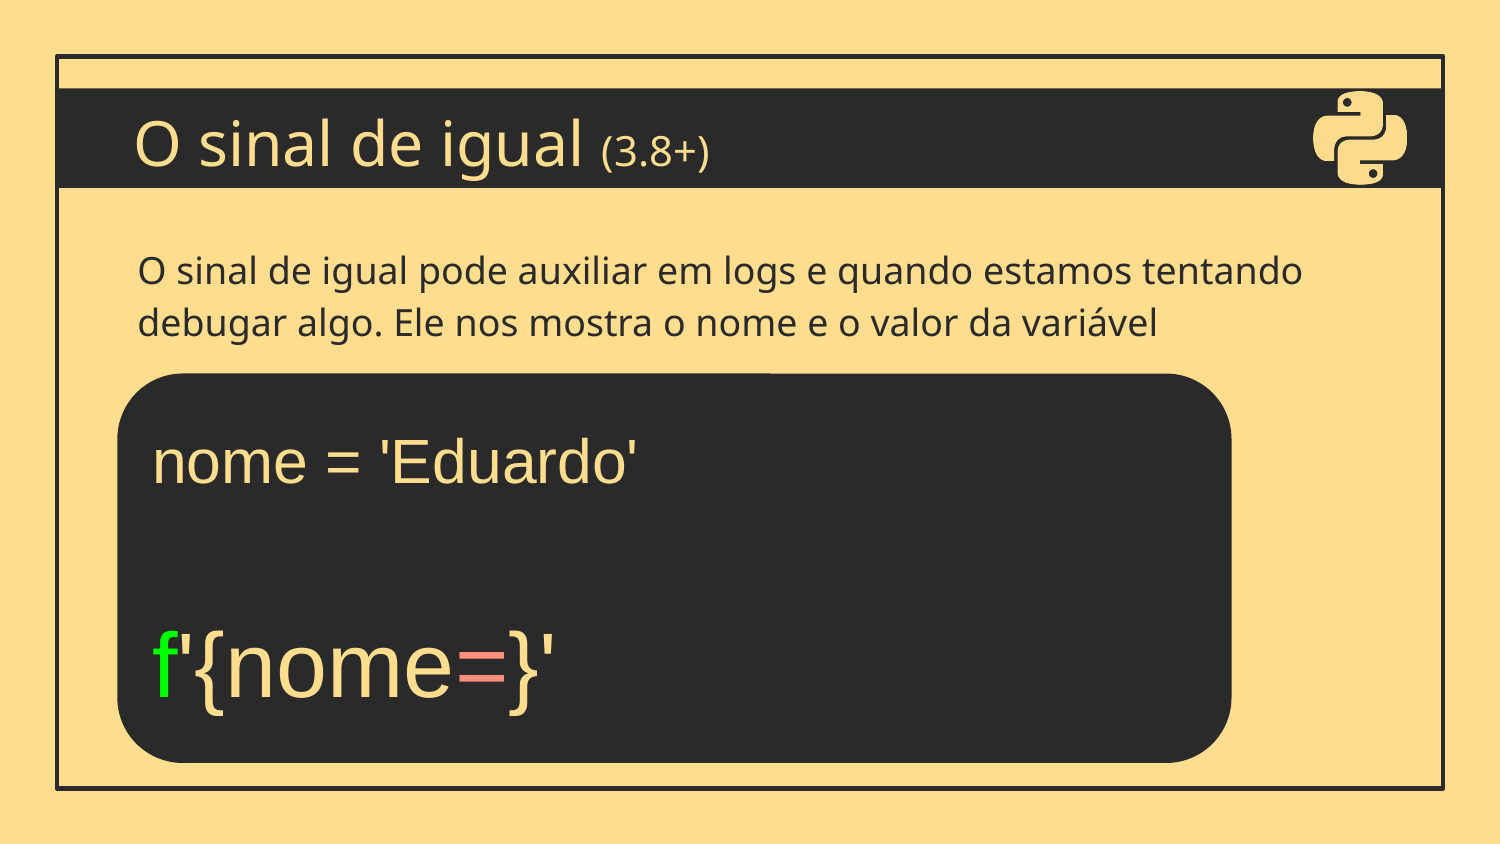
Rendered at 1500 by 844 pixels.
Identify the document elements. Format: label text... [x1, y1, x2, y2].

title O sinal de igual (3.8+) [118, 88, 1142, 188]
list O sinal de igual pode auxiliar em logs e quando estamos tentando debugar algo. Ele nos mostra o nome e o valor da variável [122, 225, 1378, 747]
text_box nome = 'Eduardo' f'{nome=}' [118, 374, 1231, 763]
picture [1313, 91, 1407, 185]
